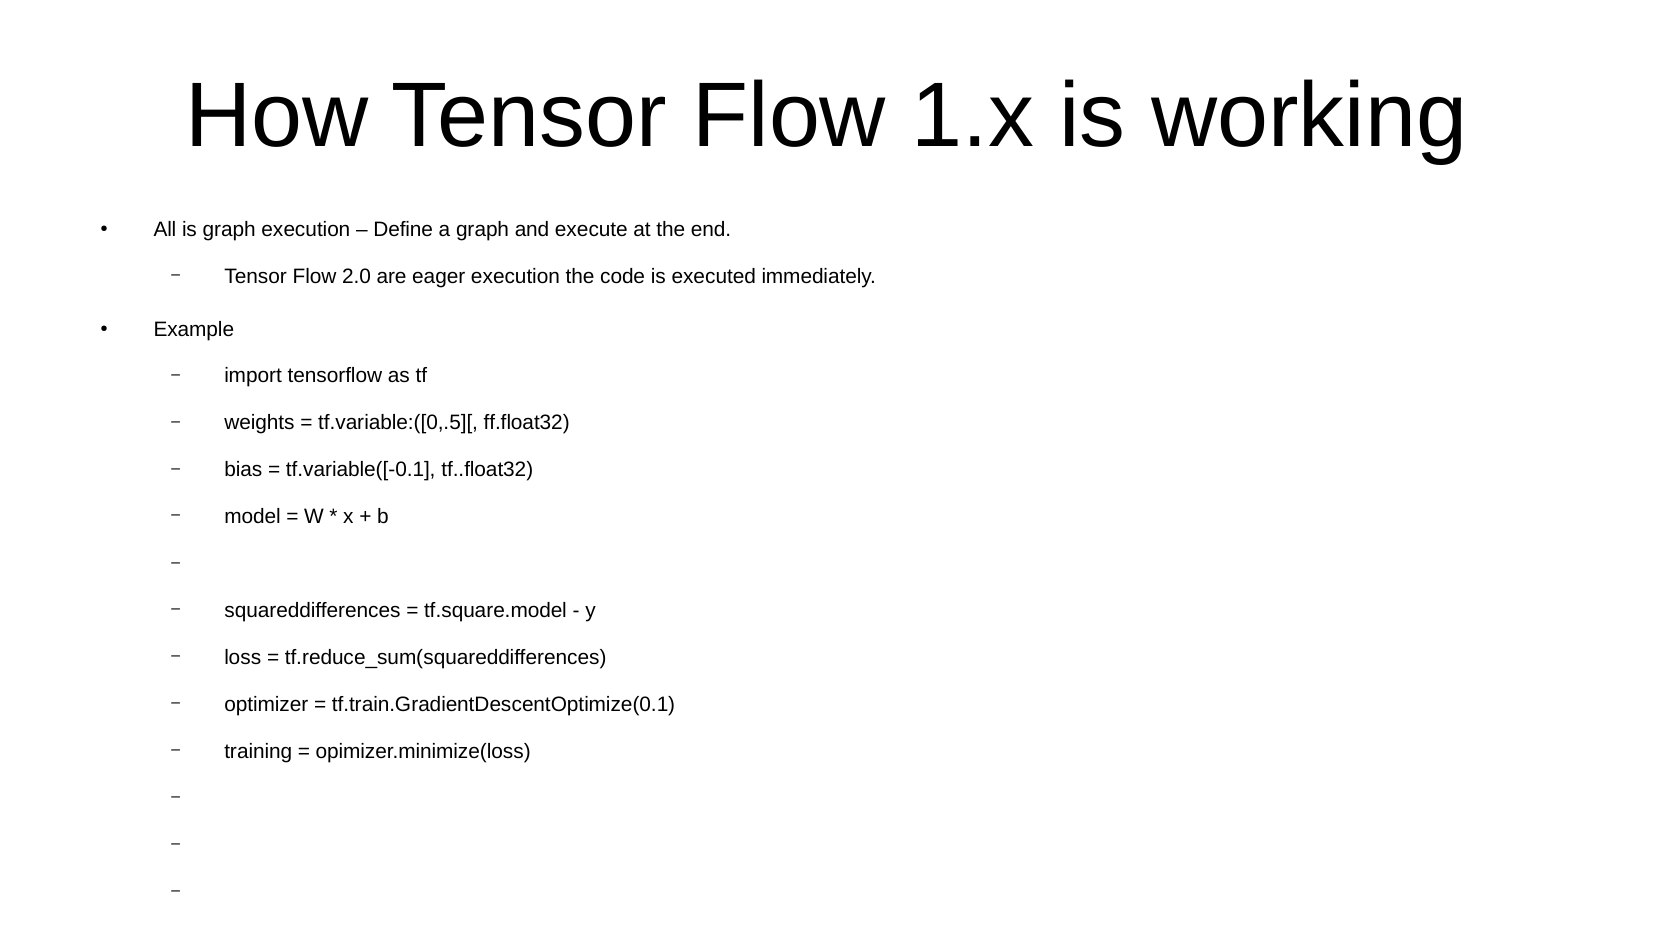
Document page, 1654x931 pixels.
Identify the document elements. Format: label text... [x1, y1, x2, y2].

list All is graph execution – Define a graph and execute at the end. Tensor Flow 2.0 are eager execution the code is executed immediately. Example import tensorflow as tf weights = tf.variable:([0,.5][, ff.float32) bias = tf.variable([-0.1], tf..float32) model = W * x + b squareddifferences = tf.square.model - y loss = tf.reduce_sum(squareddifferences) optimizer = tf.train.GradientDescentOptimize(0.1) training = opimizer.minimize(loss) [82, 217, 1621, 901]
title How Tensor Flow 1.x is working [82, 37, 1571, 193]
